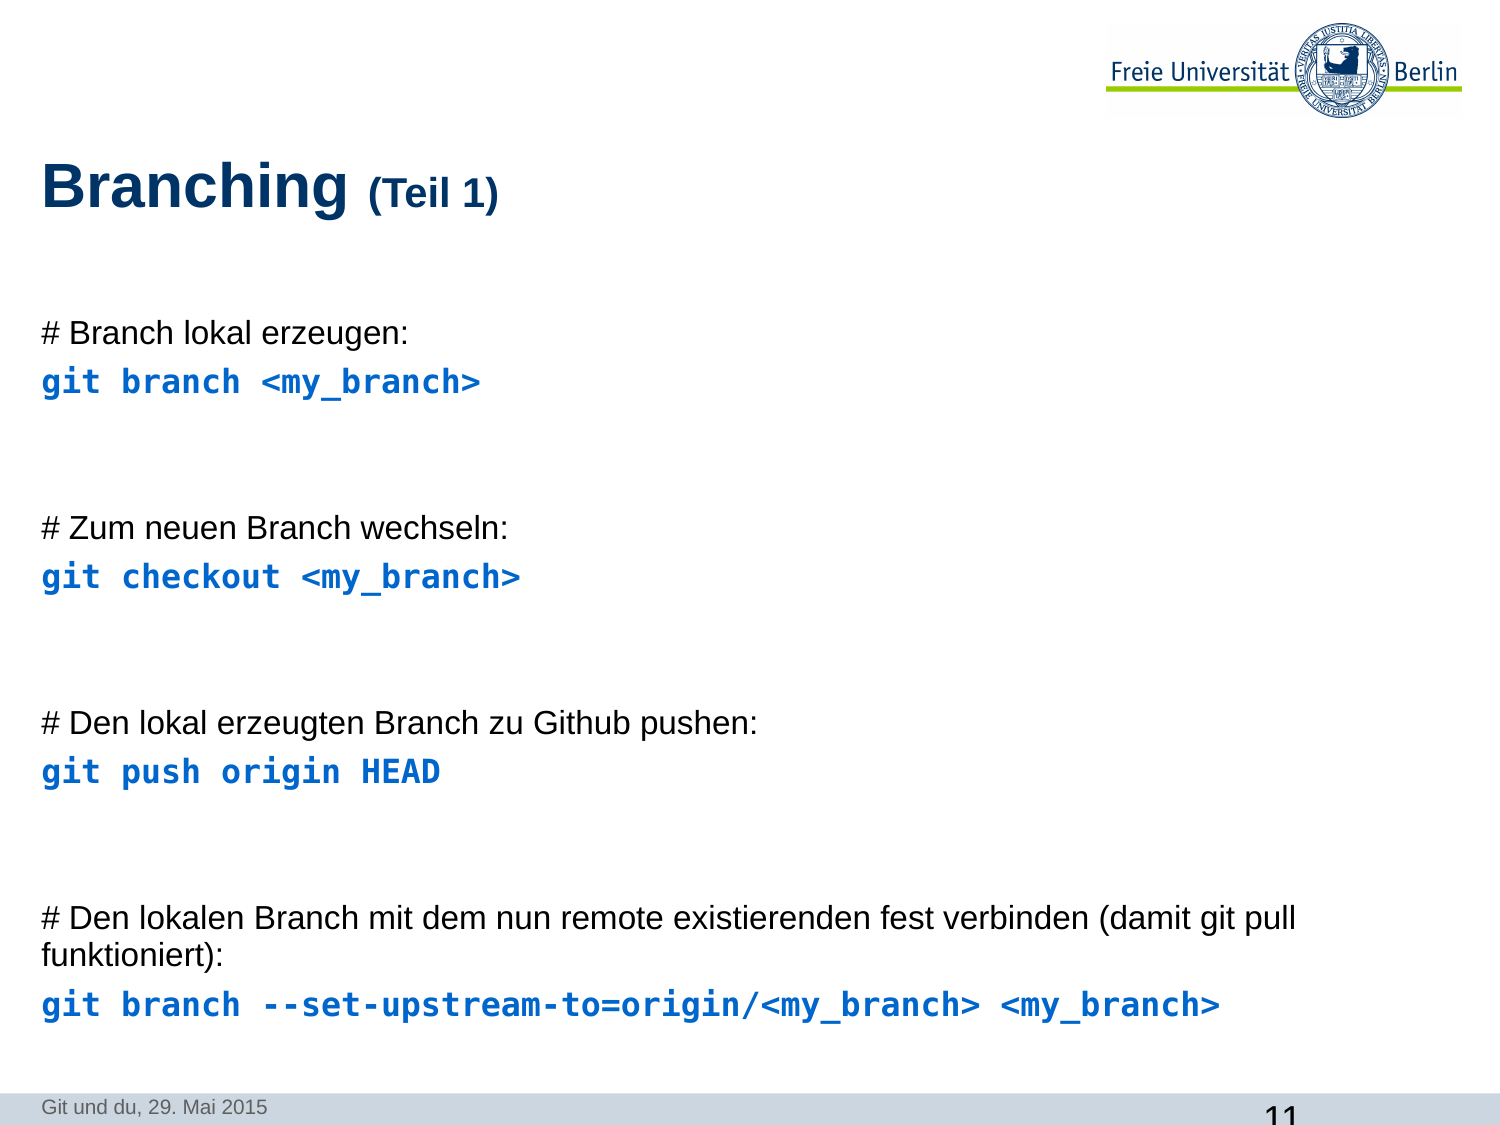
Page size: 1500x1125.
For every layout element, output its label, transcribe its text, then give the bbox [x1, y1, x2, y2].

picture [1106, 23, 1462, 118]
list # Branch lokal erzeugen: git branch <my_branch> # Zum neuen Branch wechseln: git checkout <my_branch> # Den lokal erzeugten Branch zu Github pushen: git push origin HEAD # Den lokalen Branch mit dem nun remote existierenden fest verbinden (damit git pull funktioniert): git branch --set-upstream-to=origin/<my_branch> <my_branch> [41, 265, 1460, 1064]
title Branching (Teil 1) [41, 150, 1460, 221]
